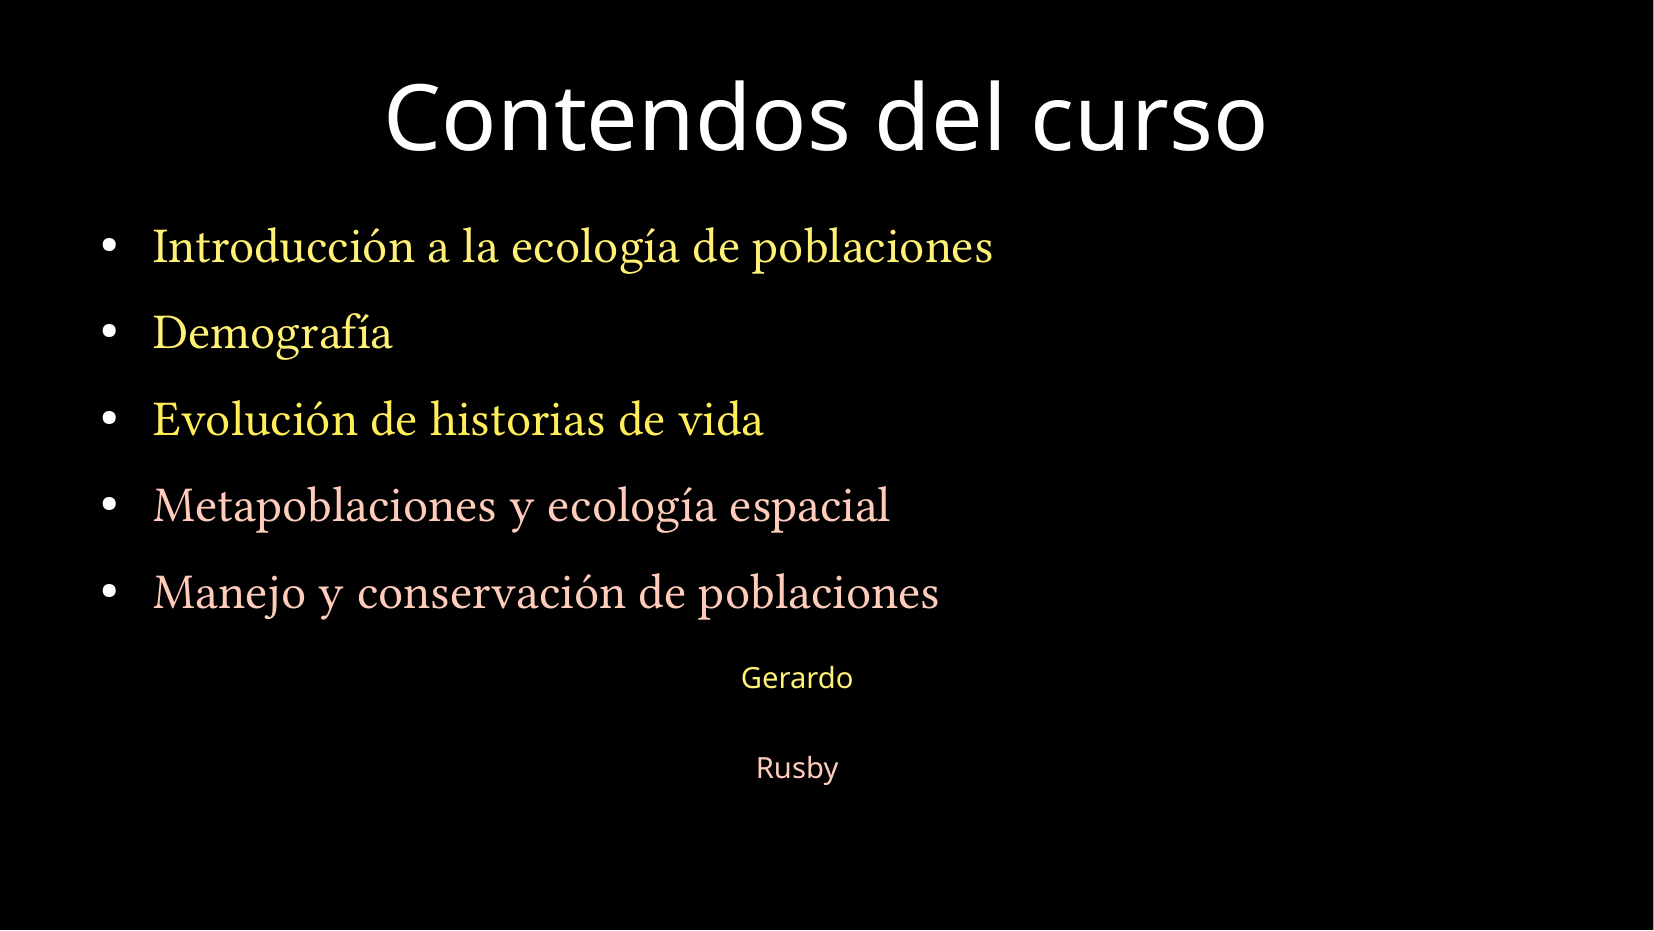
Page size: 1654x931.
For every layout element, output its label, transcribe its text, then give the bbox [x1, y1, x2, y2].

title Contendos del curso [82, 37, 1571, 193]
text_box Gerardo Rusby [295, 649, 1300, 859]
list Introducción a la ecología de poblaciones Demografía Evolución de historias de vida Metapoblaciones y ecología espacial Manejo y conservación de poblaciones [82, 217, 1571, 758]
